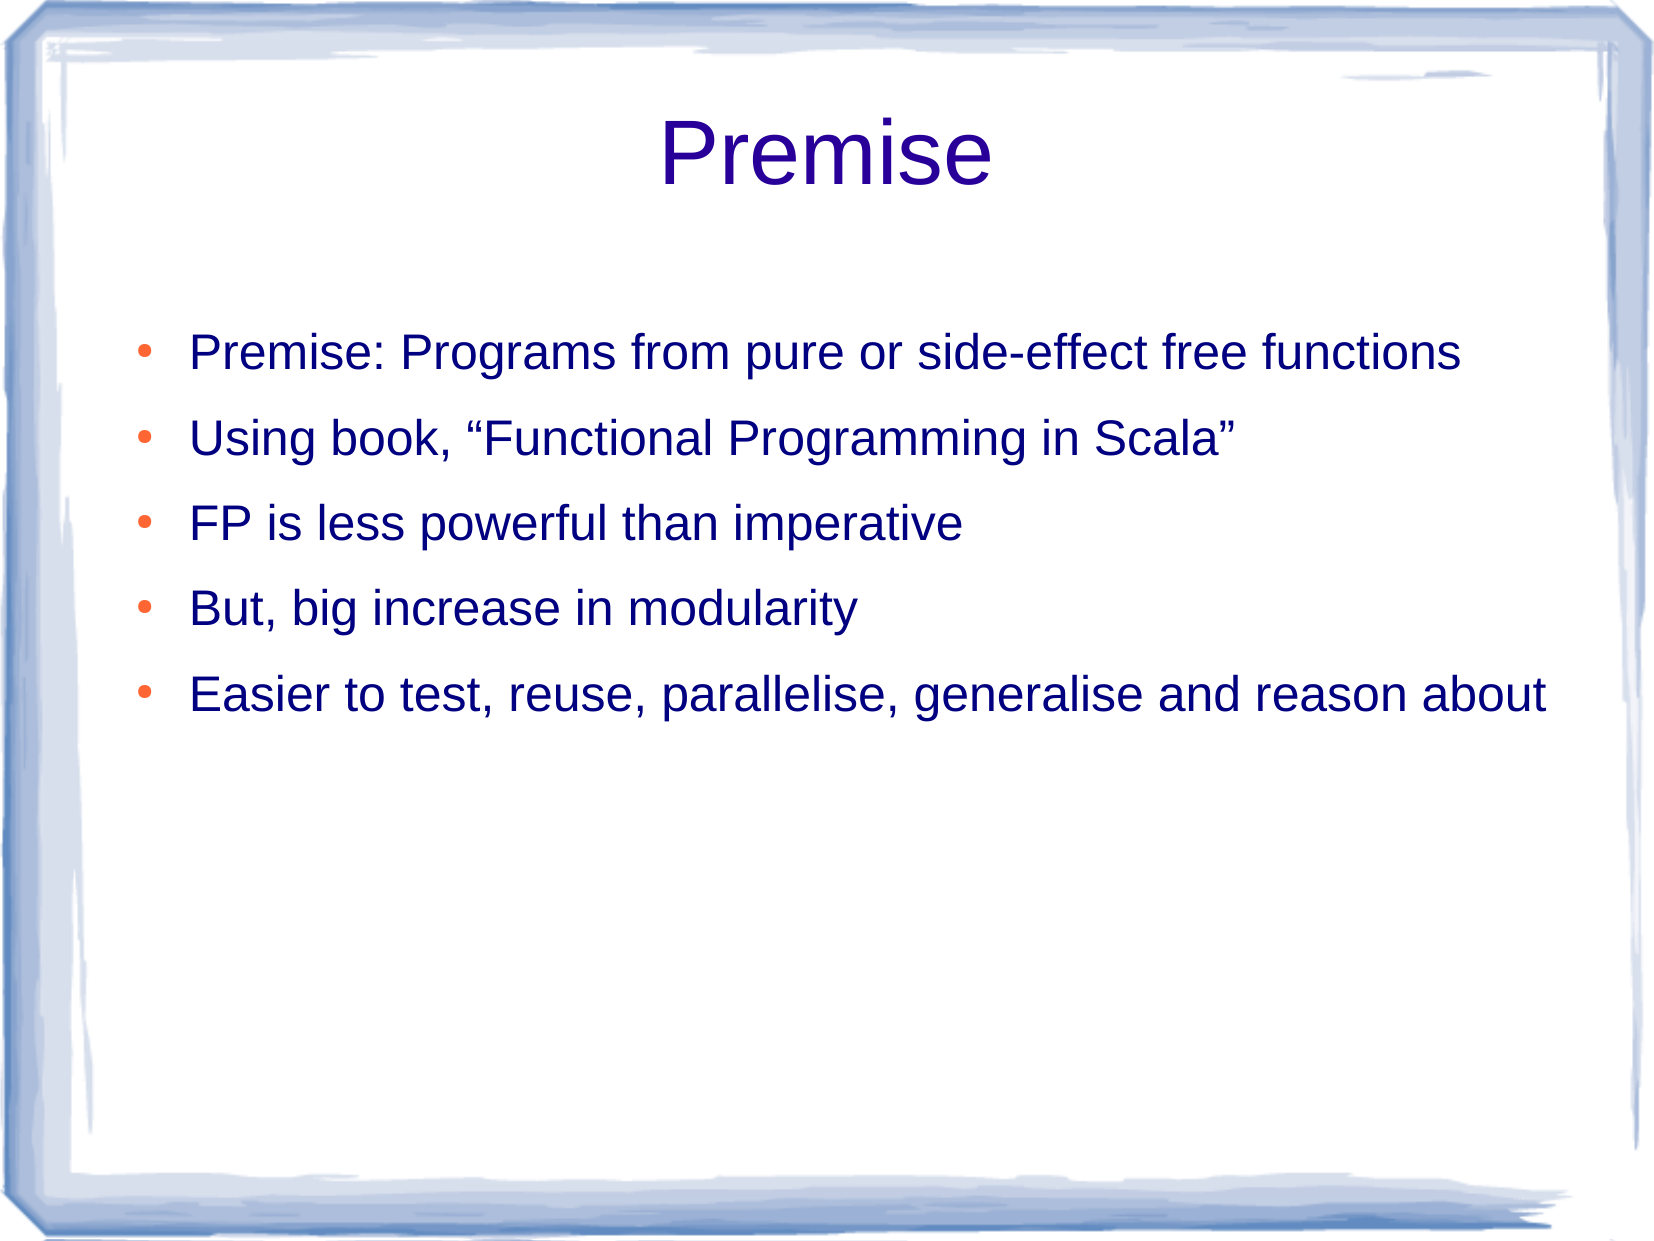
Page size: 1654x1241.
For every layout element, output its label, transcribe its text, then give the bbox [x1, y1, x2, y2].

list Premise: Programs from pure or side-effect free functions Using book, “Functional Programming in Scala” FP is less powerful than imperative But, big increase in modularity Easier to test, reuse, parallelise, generalise and reason about [118, 324, 1571, 1030]
title Premise [82, 49, 1571, 257]
picture [0, 0, 1654, 1241]
